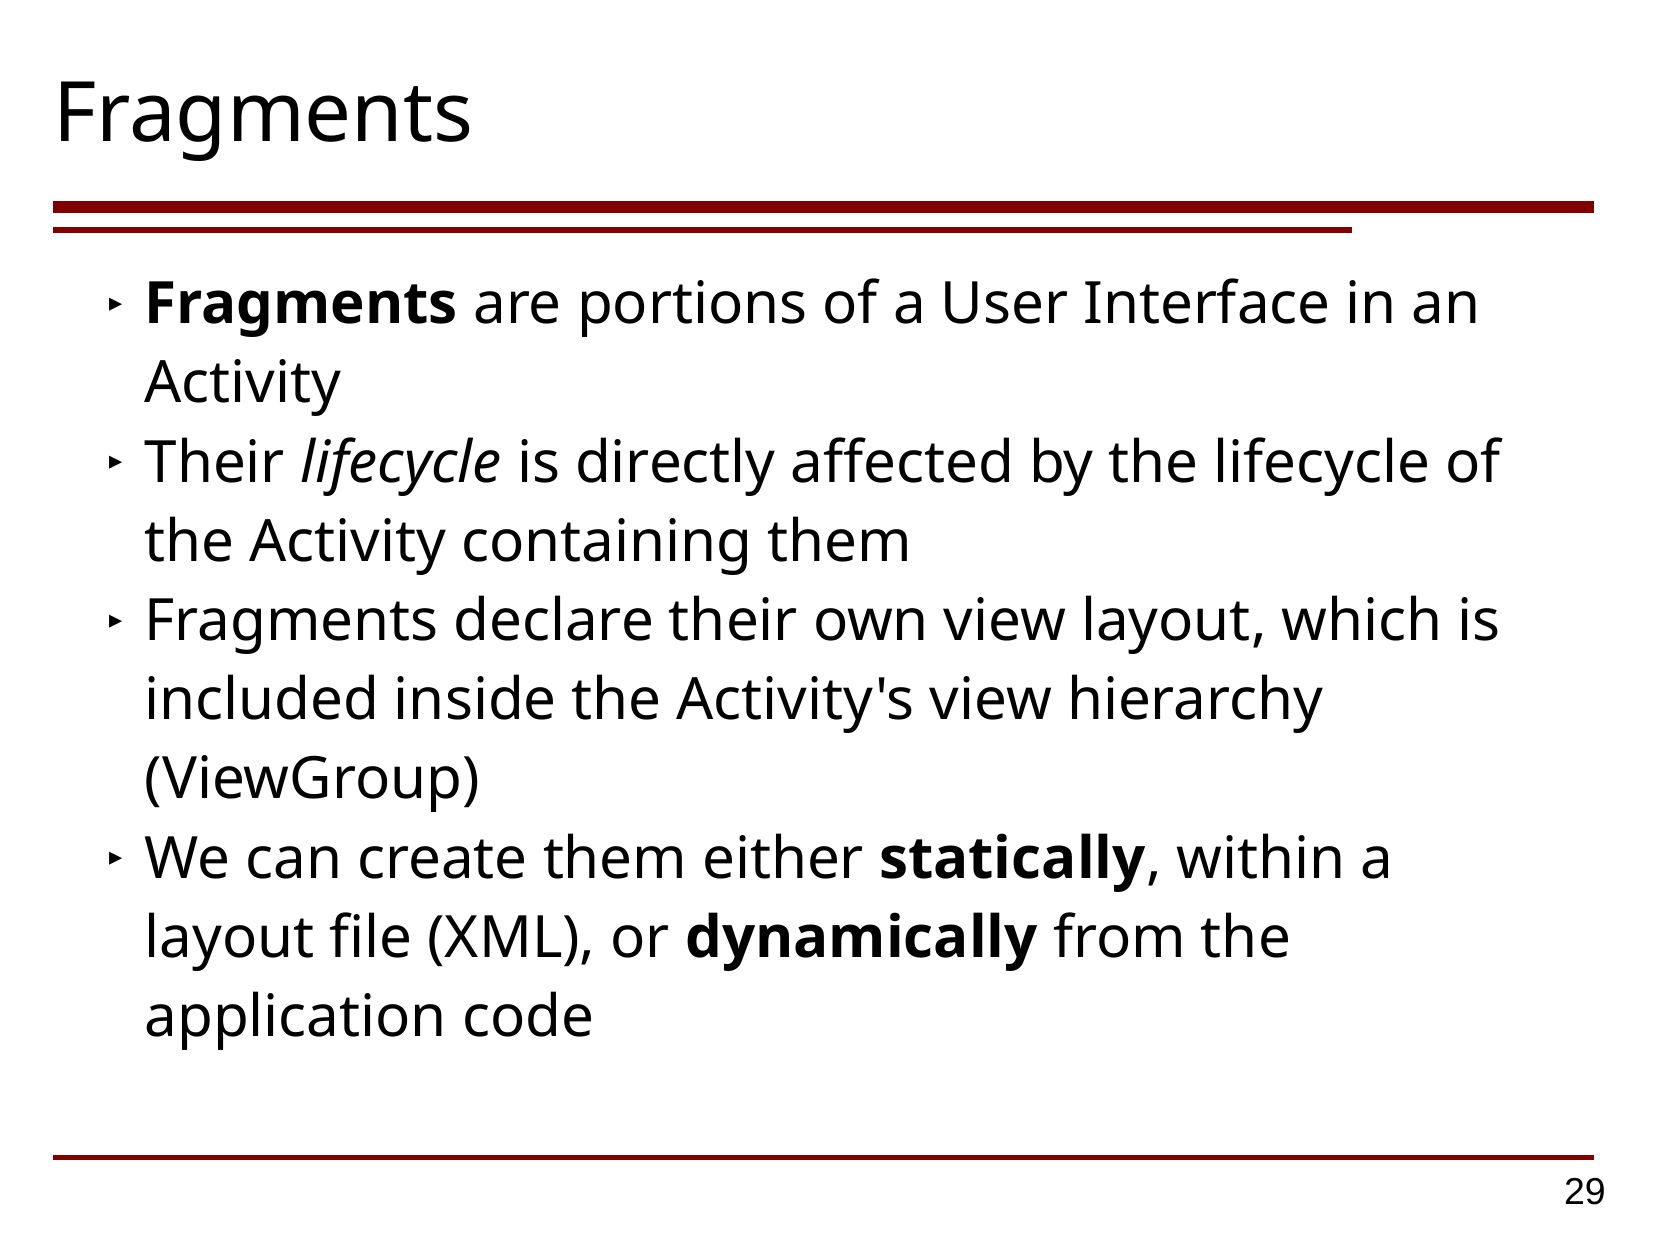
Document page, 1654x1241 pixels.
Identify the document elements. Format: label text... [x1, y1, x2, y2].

text_box Fragments are portions of a User Interface in an Activity Their lifecycle is directly affected by the lifecycle of the Activity containing them Fragments declare their own view layout, which is included inside the Activity's view hierarchy (ViewGroup) We can create them either statically, within a layout file (XML), or dynamically from the application code [59, 253, 1589, 1182]
text_box <número> [35, 1163, 1654, 1221]
subtitle Fragments [53, 48, 1542, 172]
